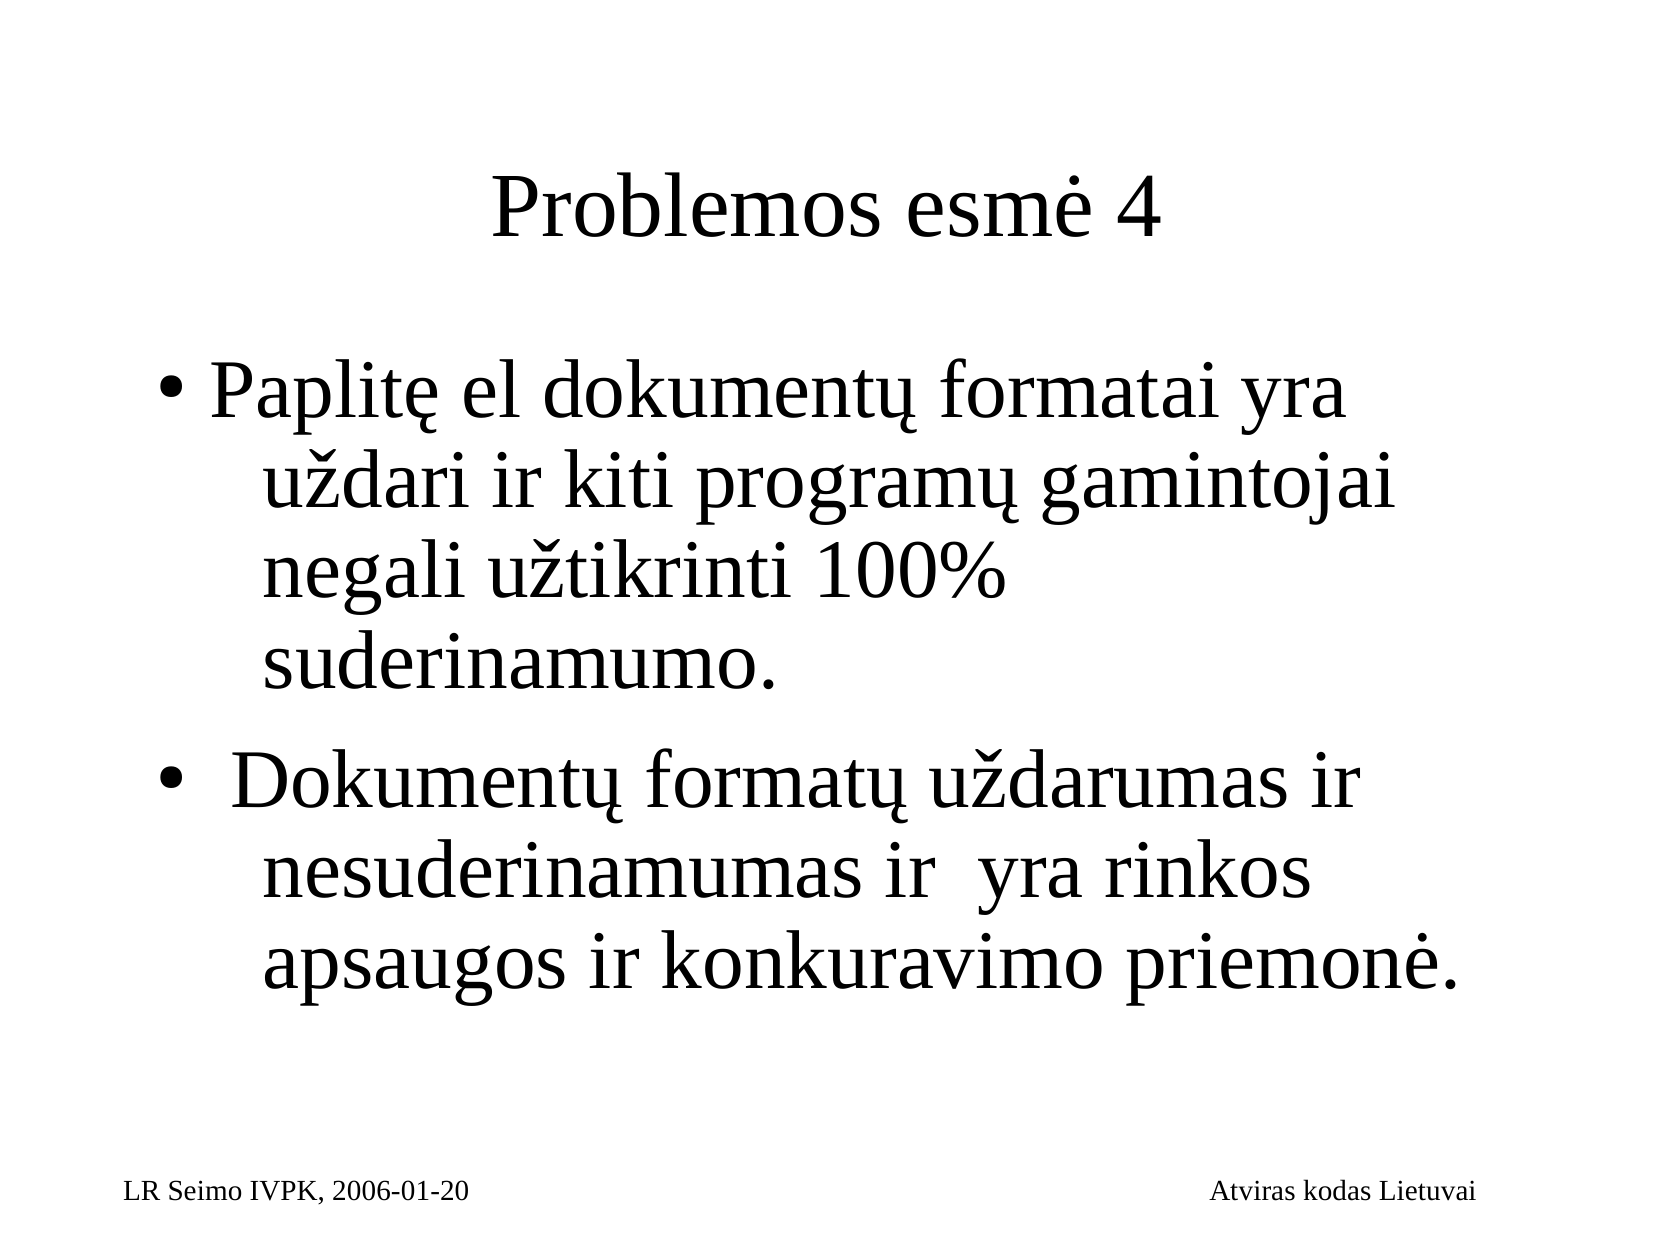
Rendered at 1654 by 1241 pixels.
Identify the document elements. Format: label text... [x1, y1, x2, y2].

list Paplitę el dokumentų formatai yra uždari ir kiti programų gamintojai negali užtikrinti 100% suderinamumo. Dokumentų formatų uždarumas ir nesuderinamumas ir yra rinkos apsaugos ir konkuravimo priemonė. [121, 344, 1534, 1126]
title Problemos esmė 4 [121, 102, 1534, 310]
